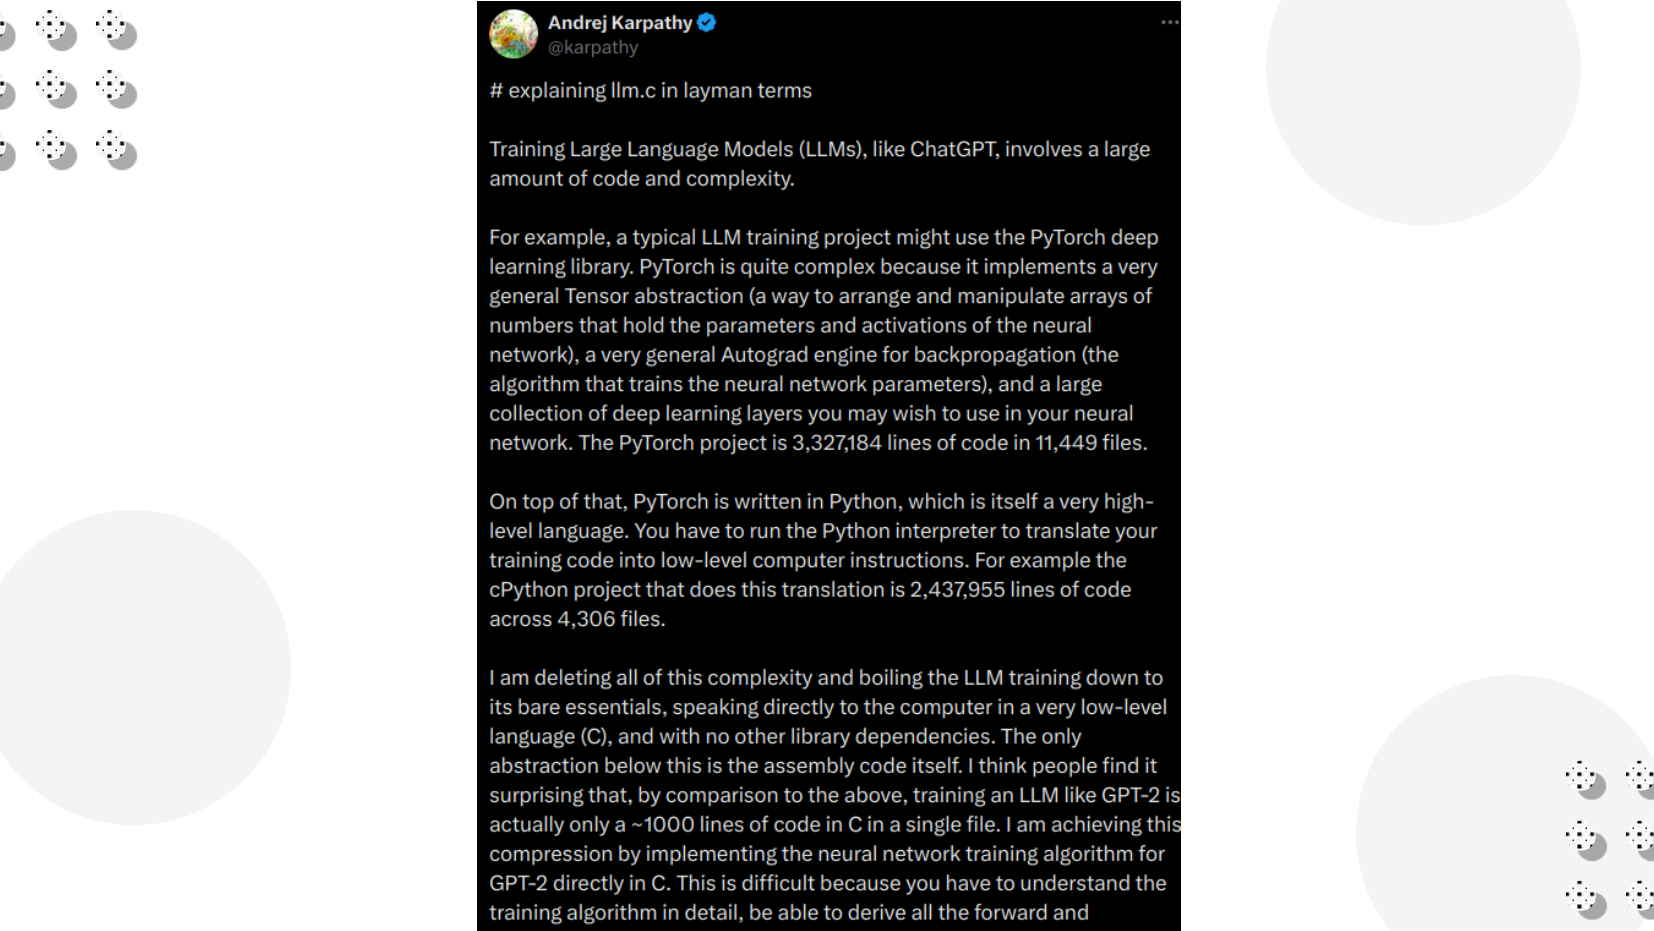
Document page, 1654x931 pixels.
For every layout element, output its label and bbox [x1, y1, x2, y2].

picture [1565, 820, 1596, 851]
picture [95, 9, 126, 40]
picture [1625, 760, 1654, 791]
picture [0, 73, 6, 98]
picture [0, 132, 7, 158]
picture [1625, 880, 1654, 911]
picture [477, 1, 1181, 931]
picture [1625, 820, 1654, 851]
picture [1565, 760, 1596, 791]
picture [35, 9, 66, 41]
picture [95, 69, 126, 100]
picture [35, 69, 66, 100]
picture [95, 129, 127, 160]
picture [1565, 880, 1596, 911]
picture [35, 129, 67, 160]
picture [0, 13, 6, 37]
